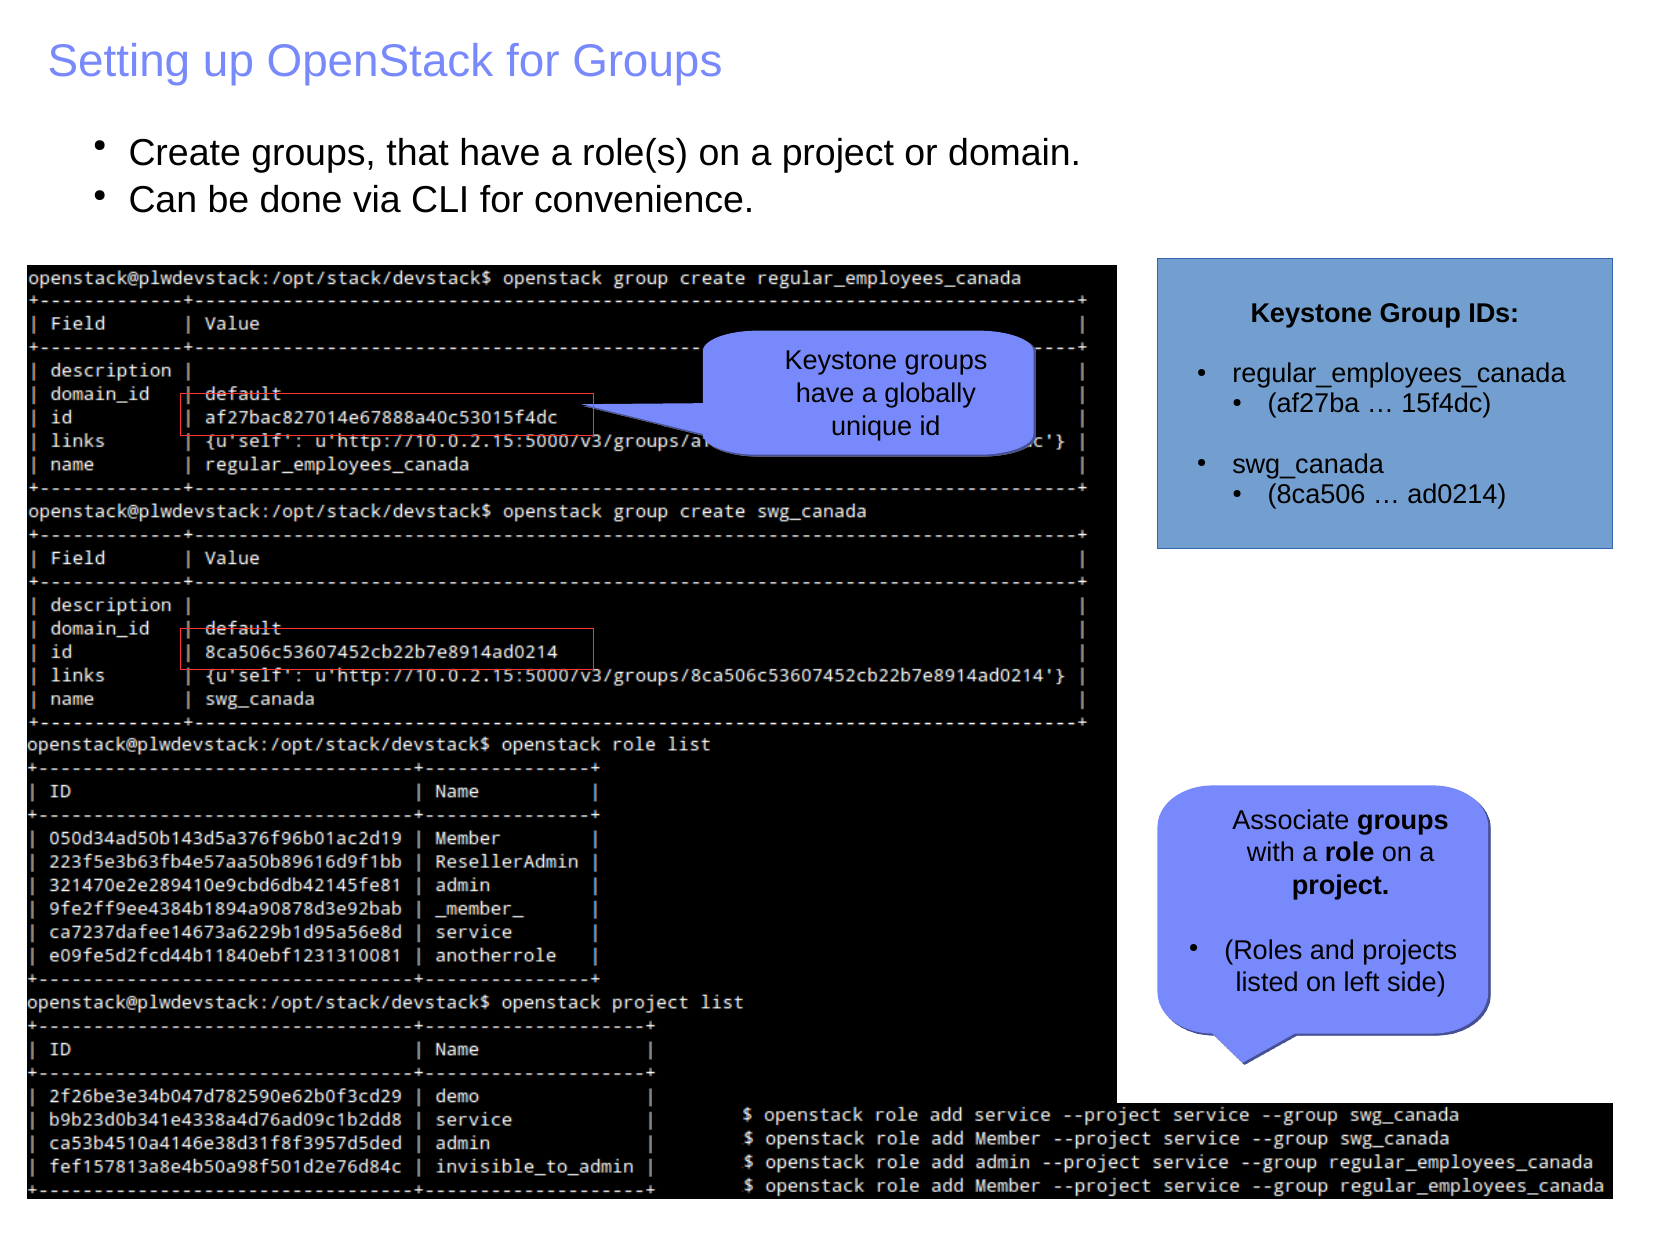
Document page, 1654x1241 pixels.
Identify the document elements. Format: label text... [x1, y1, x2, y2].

text_box Associate groups with a role on a project. (Roles and projects listed on left side) [1157, 785, 1489, 1063]
text_box Create groups, that have a role(s) on a project or domain. Can be done via CLI for convenience. [42, 111, 1654, 228]
text_box Keystone Group IDs: regular_employees_canada (af27ba … 15f4dc) swg_canada (8ca506 … ad0214) [1157, 258, 1613, 549]
text_box Keystone groups have a globally unique id [594, 330, 1034, 455]
picture [27, 265, 1613, 1199]
text_box Setting up OpenStack for Groups [32, 29, 1604, 102]
